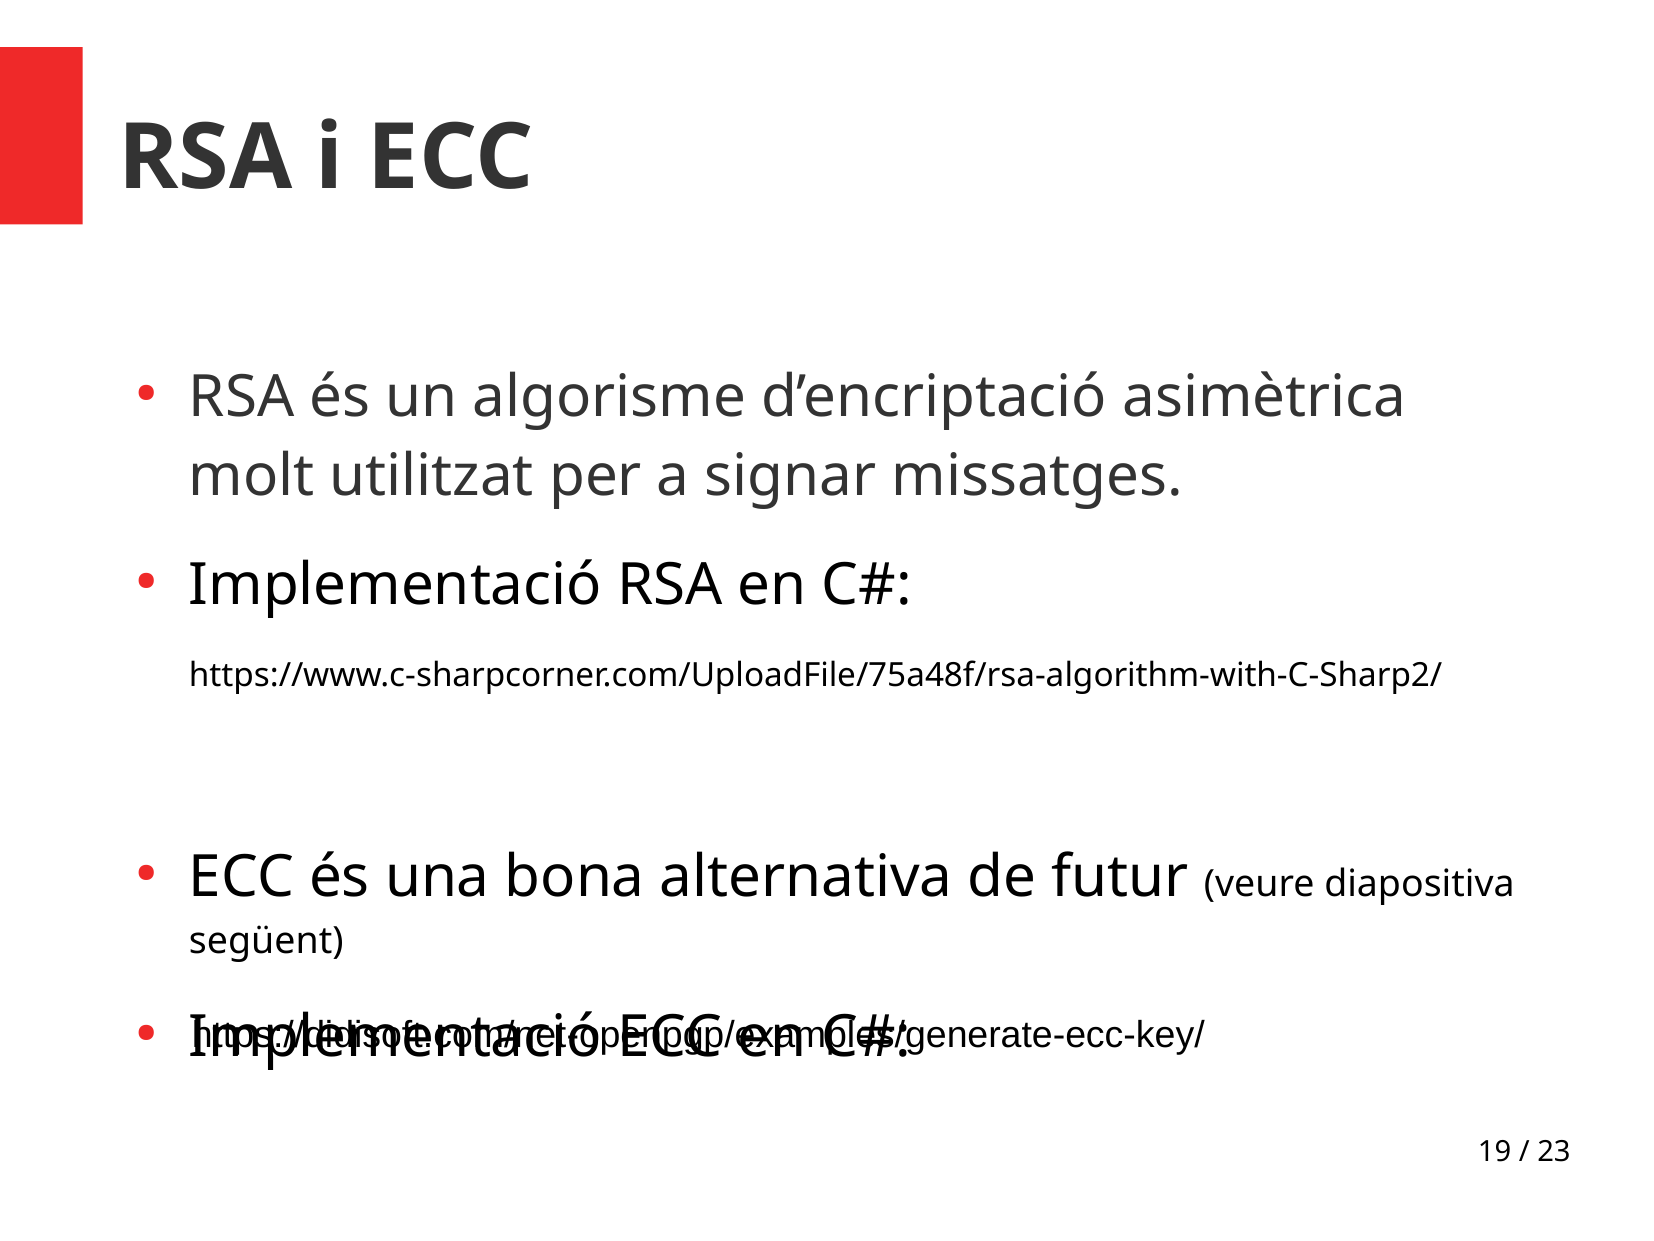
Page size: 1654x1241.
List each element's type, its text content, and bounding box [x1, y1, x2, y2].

text_box https://didisoft.com/net-openpgp/examples/generate-ecc-key/ [177, 1006, 1221, 1063]
list RSA és un algorisme d’encriptació asimètrica molt utilitzat per a signar missatges. Implementació RSA en C#: https://www.c-sharpcorner.com/UploadFile/75a48f/rsa-algorithm-with-C-Sharp2/ ECC és una bona alternativa de futur (veure diapositiva següent) Implementació ECC en C#: [118, 354, 1536, 1074]
title RSA i ECC [118, 49, 1571, 257]
